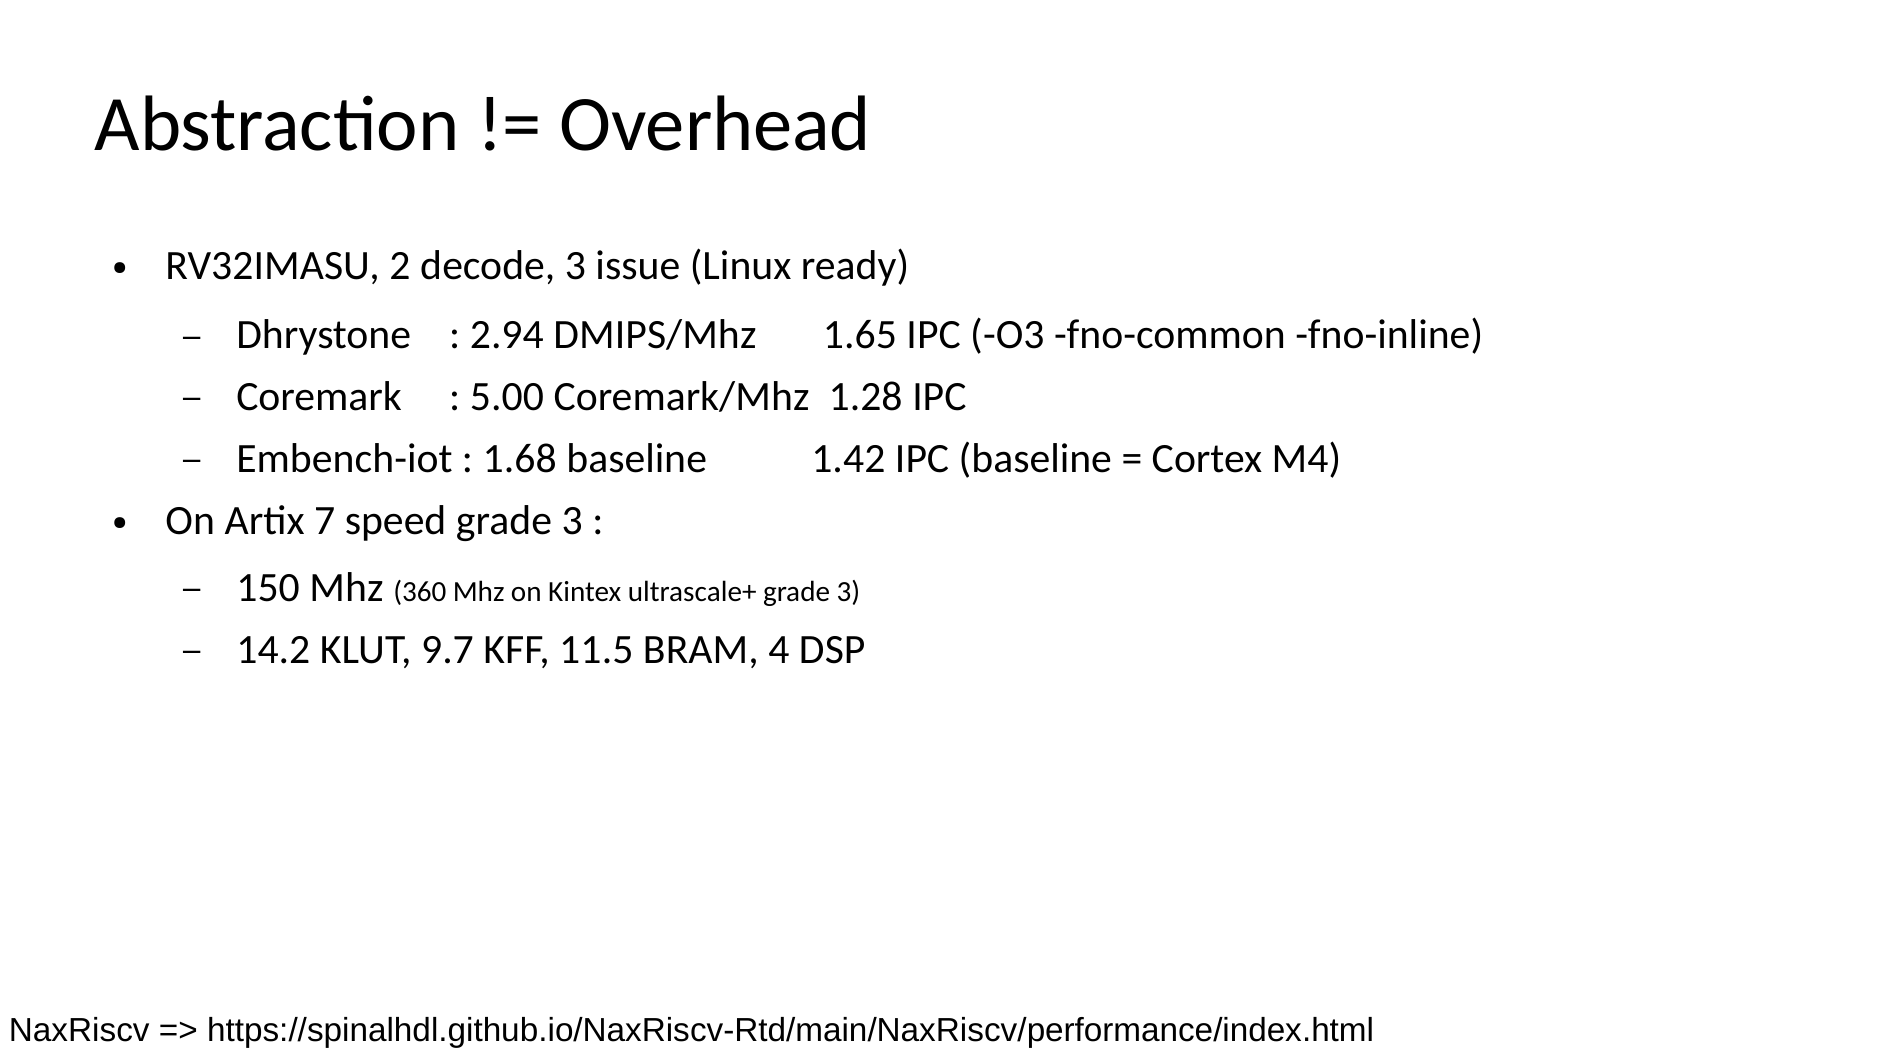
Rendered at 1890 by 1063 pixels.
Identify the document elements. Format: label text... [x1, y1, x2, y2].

text_box NaxRiscv => https://spinalhdl.github.io/NaxRiscv-Rtd/main/NaxRiscv/performance/index.html [0, 1003, 1400, 1063]
list RV32IMASU, 2 decode, 3 issue (Linux ready) Dhrystone : 2.94 DMIPS/Mhz 1.65 IPC (-O3 -fno-common -fno-inline) Coremark : 5.00 Coremark/Mhz 1.28 IPC Embench-iot : 1.68 baseline 1.42 IPC (baseline = Cortex M4) On Artix 7 speed grade 3 : 150 Mhz (360 Mhz on Kintex ultrascale+ grade 3) 14.2 KLUT, 9.7 KFF, 11.5 BRAM, 4 DSP [94, 248, 1878, 1063]
title Abstraction != Overhead [94, 42, 1796, 220]
